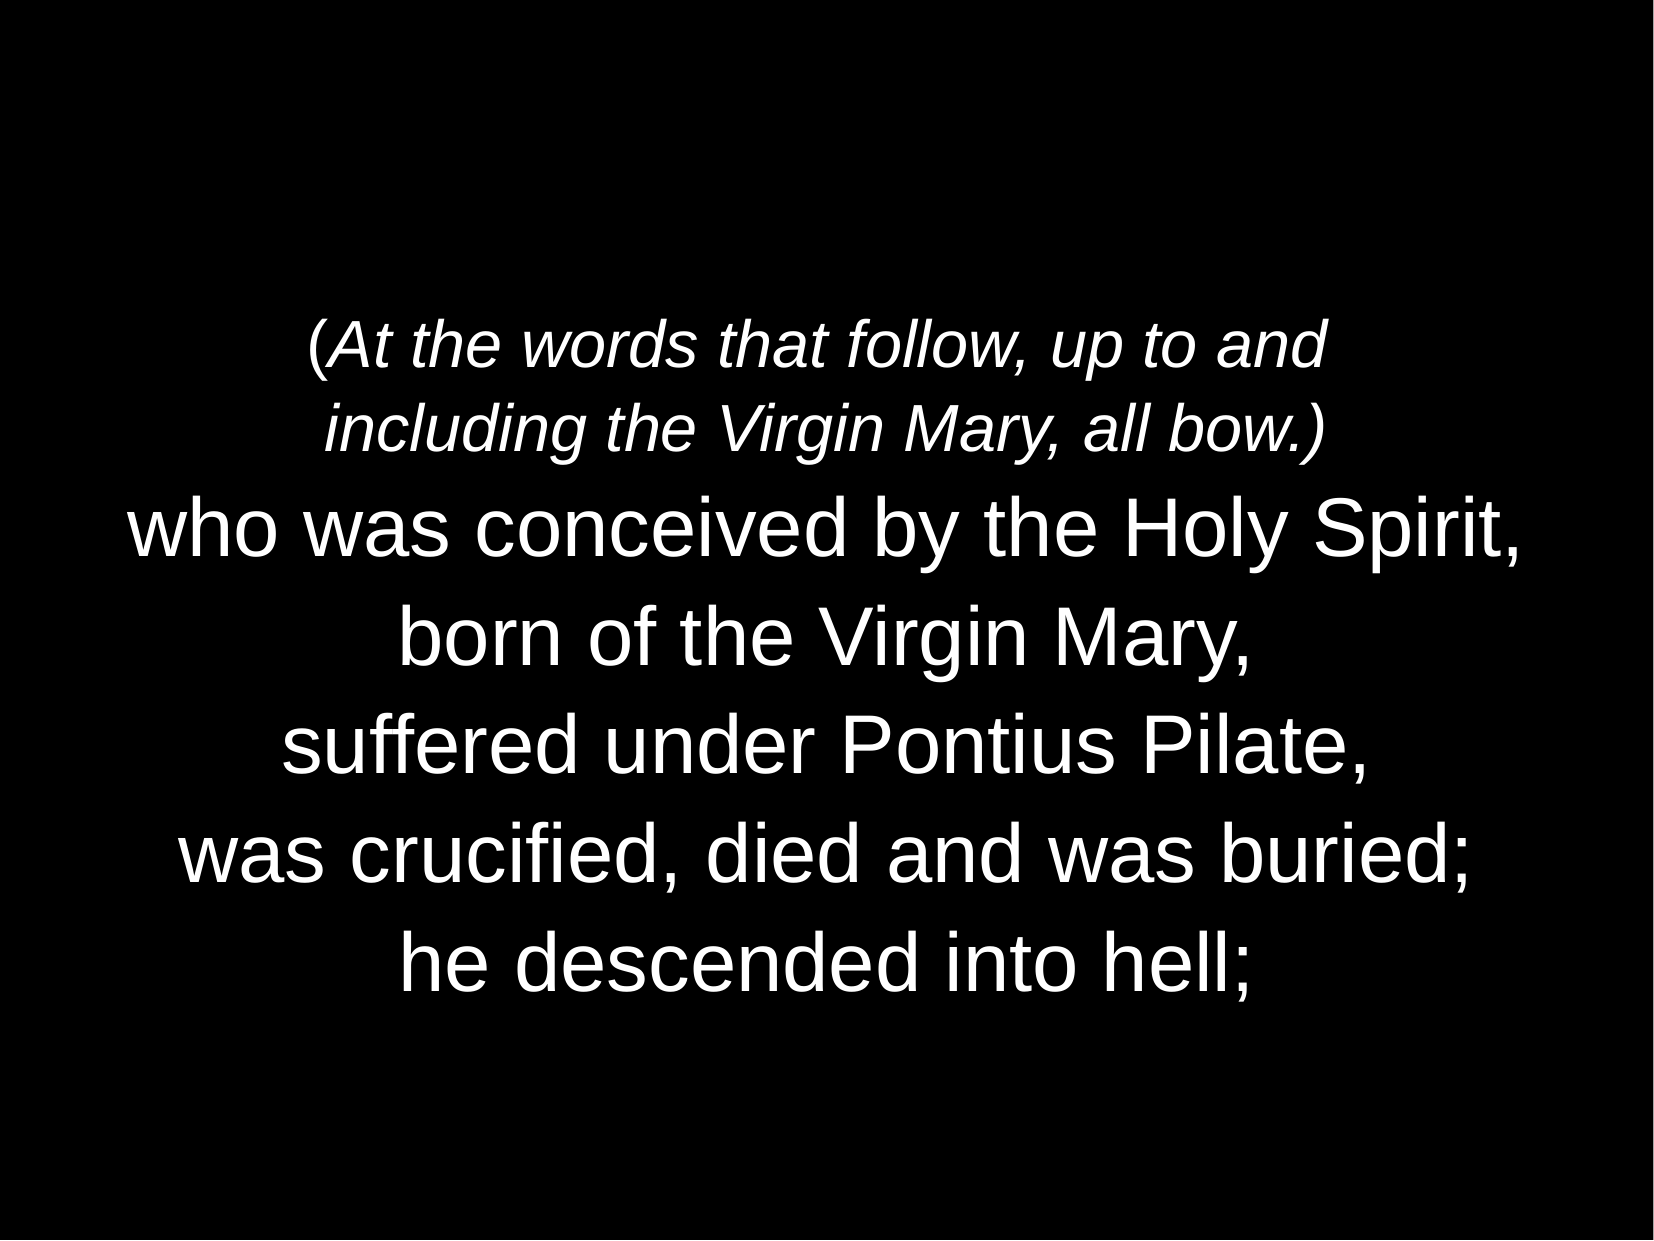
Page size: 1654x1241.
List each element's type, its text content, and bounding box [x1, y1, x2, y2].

list (At the words that follow, up to and including the Virgin Mary, all bow.) who was conceived by the Holy Spirit, born of the Virgin Mary, suffered under Pontius Pilate, was crucified, died and was buried; he descended into hell; [0, 307, 1654, 1241]
